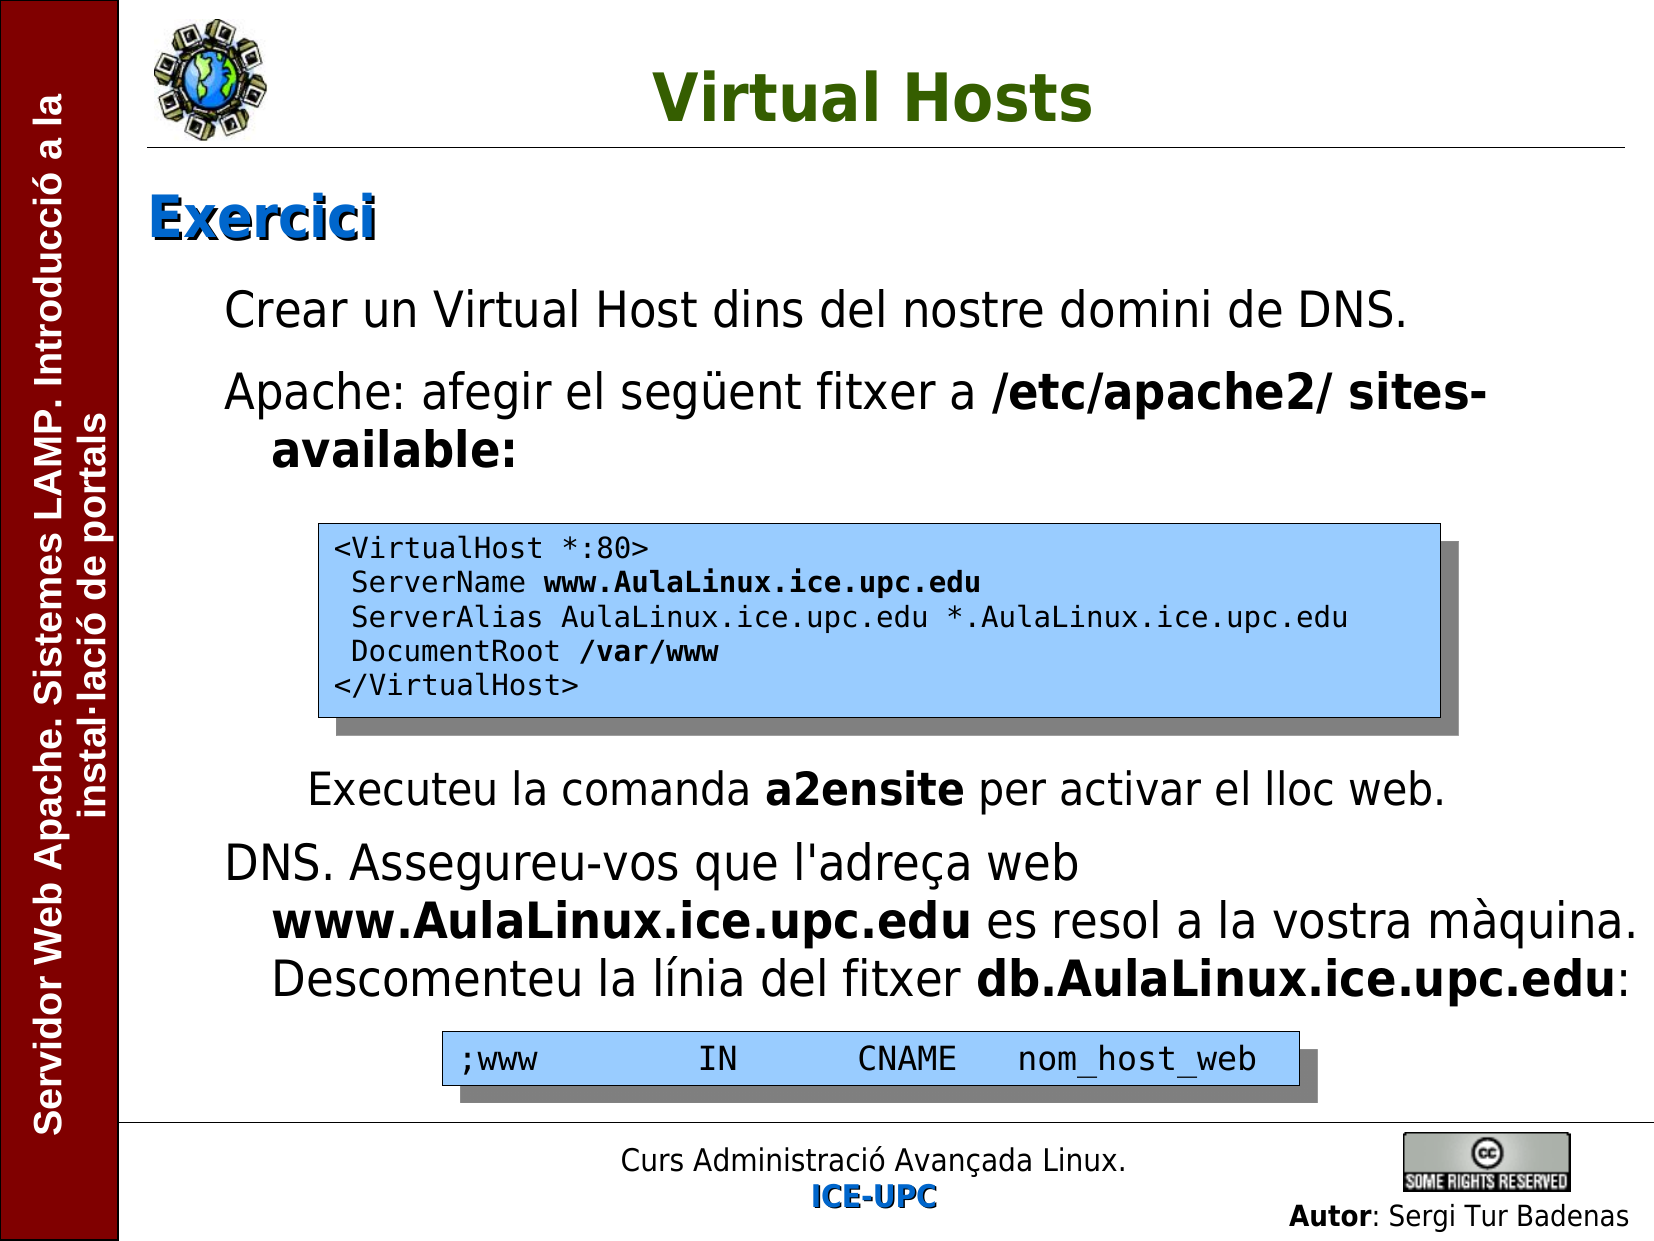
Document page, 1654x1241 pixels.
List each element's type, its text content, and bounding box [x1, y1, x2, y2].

picture [154, 19, 268, 56]
title Virtual Hosts [129, 56, 1619, 141]
text_box ;www IN CNAME nom_host_web [442, 1031, 1300, 1086]
picture [1403, 1132, 1571, 1192]
text_box <VirtualHost *:80> ServerName www.AulaLinux.ice.upc.edu ServerAlias AulaLinux.ice.upc.edu *.AulaLinux.ice.upc.edu DocumentRoot /var/www </VirtualHost> [318, 523, 1441, 718]
list Exercici Crear un Virtual Host dins del nostre domini de DNS. Apache: afegir el següent fitxer a /etc/apache2/ sites-available: Executeu la comanda a2ensite per activar el lloc web. DNS. Assegureu-vos que l'adreça web www.AulaLinux.ice.upc.edu es resol a la vostra màquina. Descomenteu la línia del fitxer db.AulaLinux.ice.upc.edu: [129, 183, 1642, 1019]
